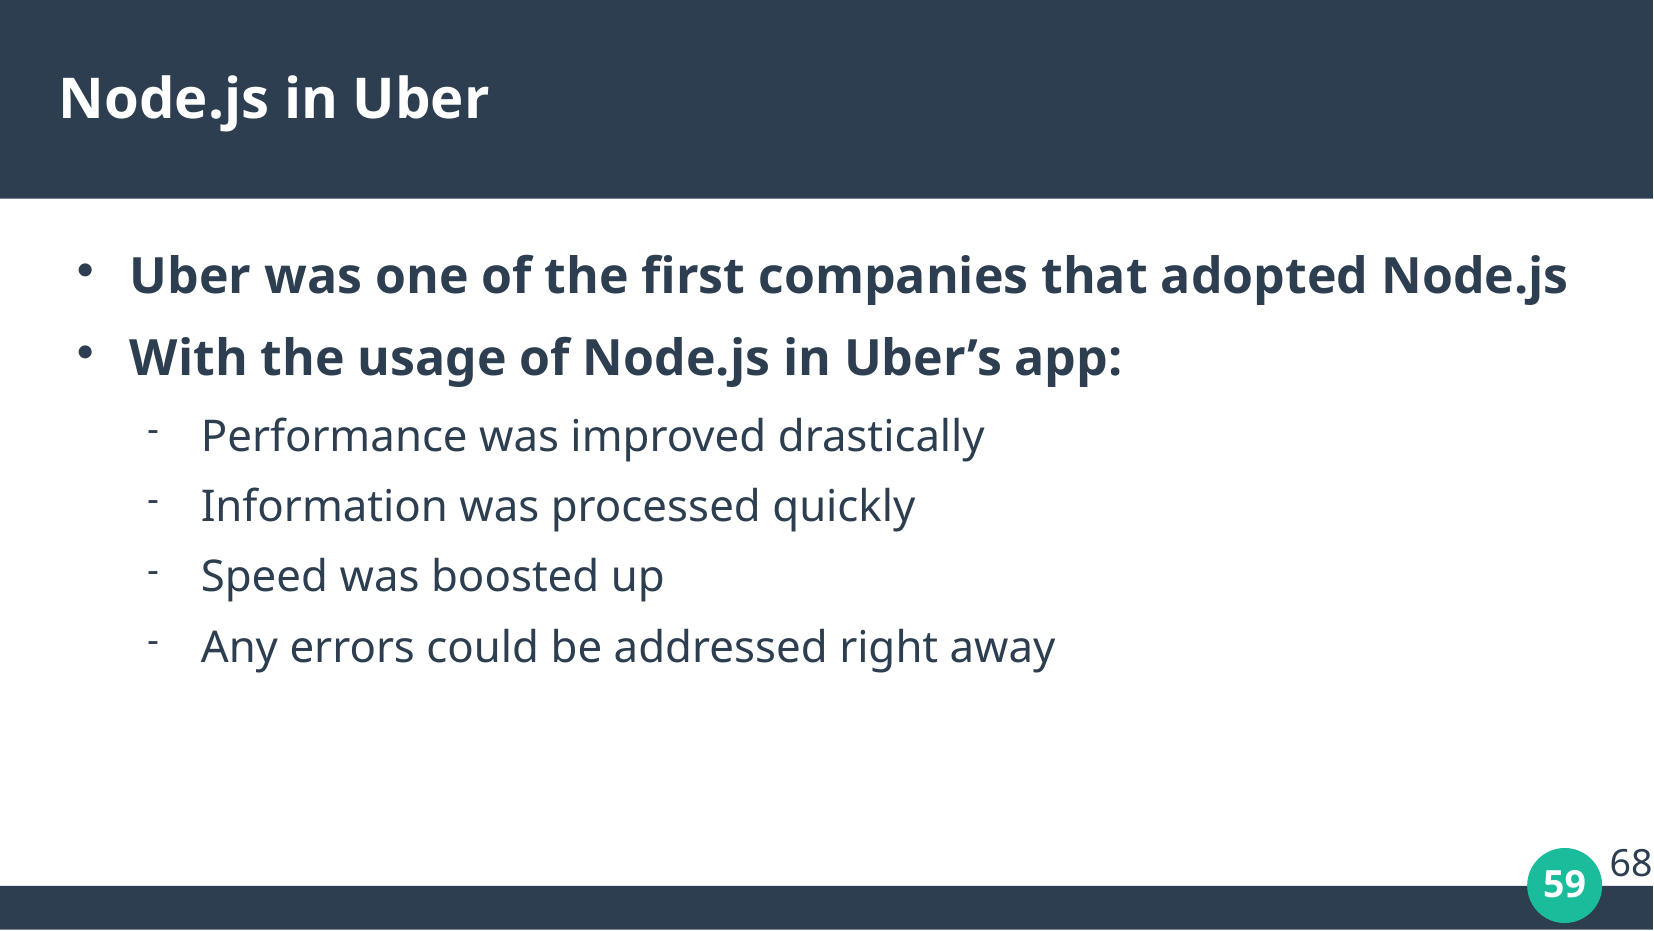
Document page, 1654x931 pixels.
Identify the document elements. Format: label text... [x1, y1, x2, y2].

title Node.js in Uber [59, 37, 1594, 155]
list Uber was one of the first companies that adopted Node.js With the usage of Node.js in Uber’s app: Performance was improved drastically Information was processed quickly Speed was boosted up Any errors could be addressed right away [59, 243, 1594, 864]
text_box 68 [1588, 830, 1654, 899]
